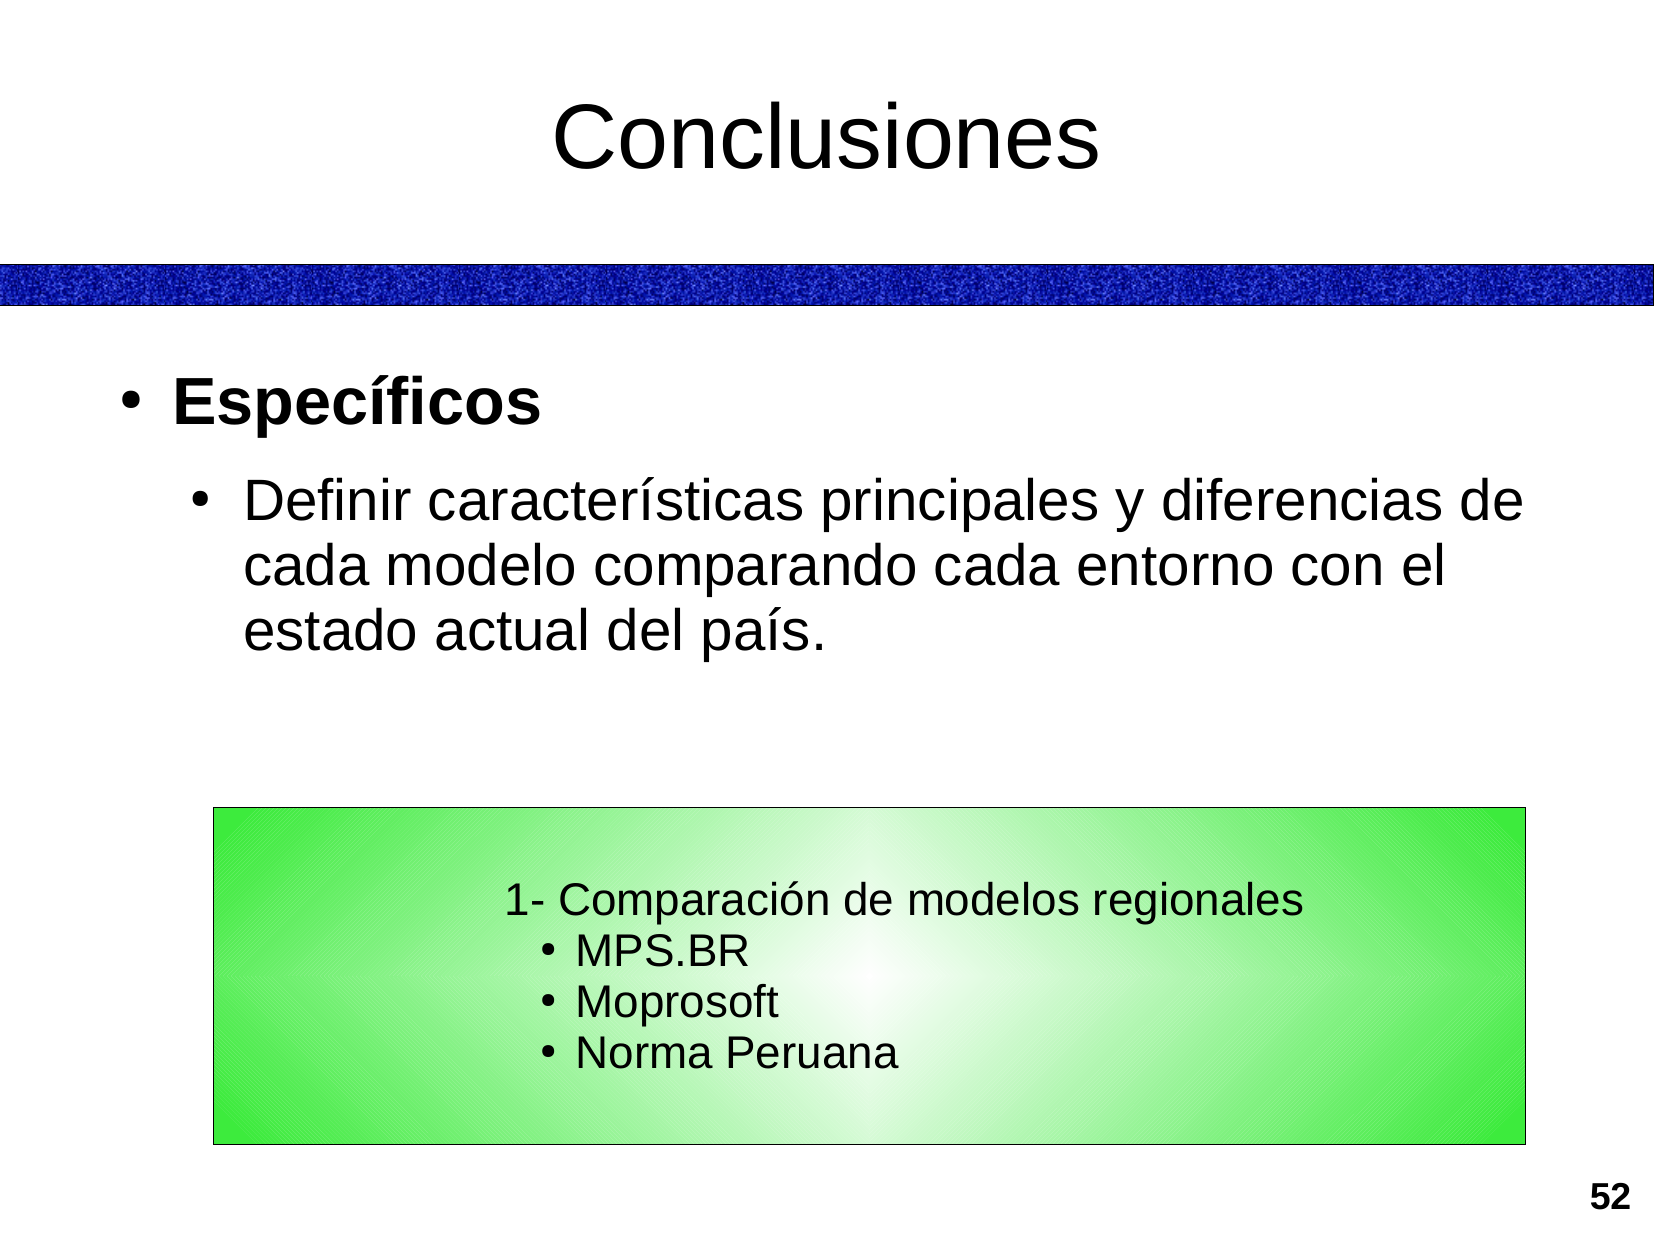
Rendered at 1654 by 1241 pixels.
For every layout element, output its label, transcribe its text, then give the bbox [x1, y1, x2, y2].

text_box 1- Comparación de modelos regionales MPS.BR Moprosoft Norma Peruana [213, 807, 1526, 1145]
list Específicos Definir características principales y diferencias de cada modelo comparando cada entorno con el estado actual del país. [101, 363, 1549, 713]
title Conclusiones [58, 14, 1595, 260]
text_box <número> [1575, 1168, 1654, 1240]
picture [0, 265, 1653, 305]
